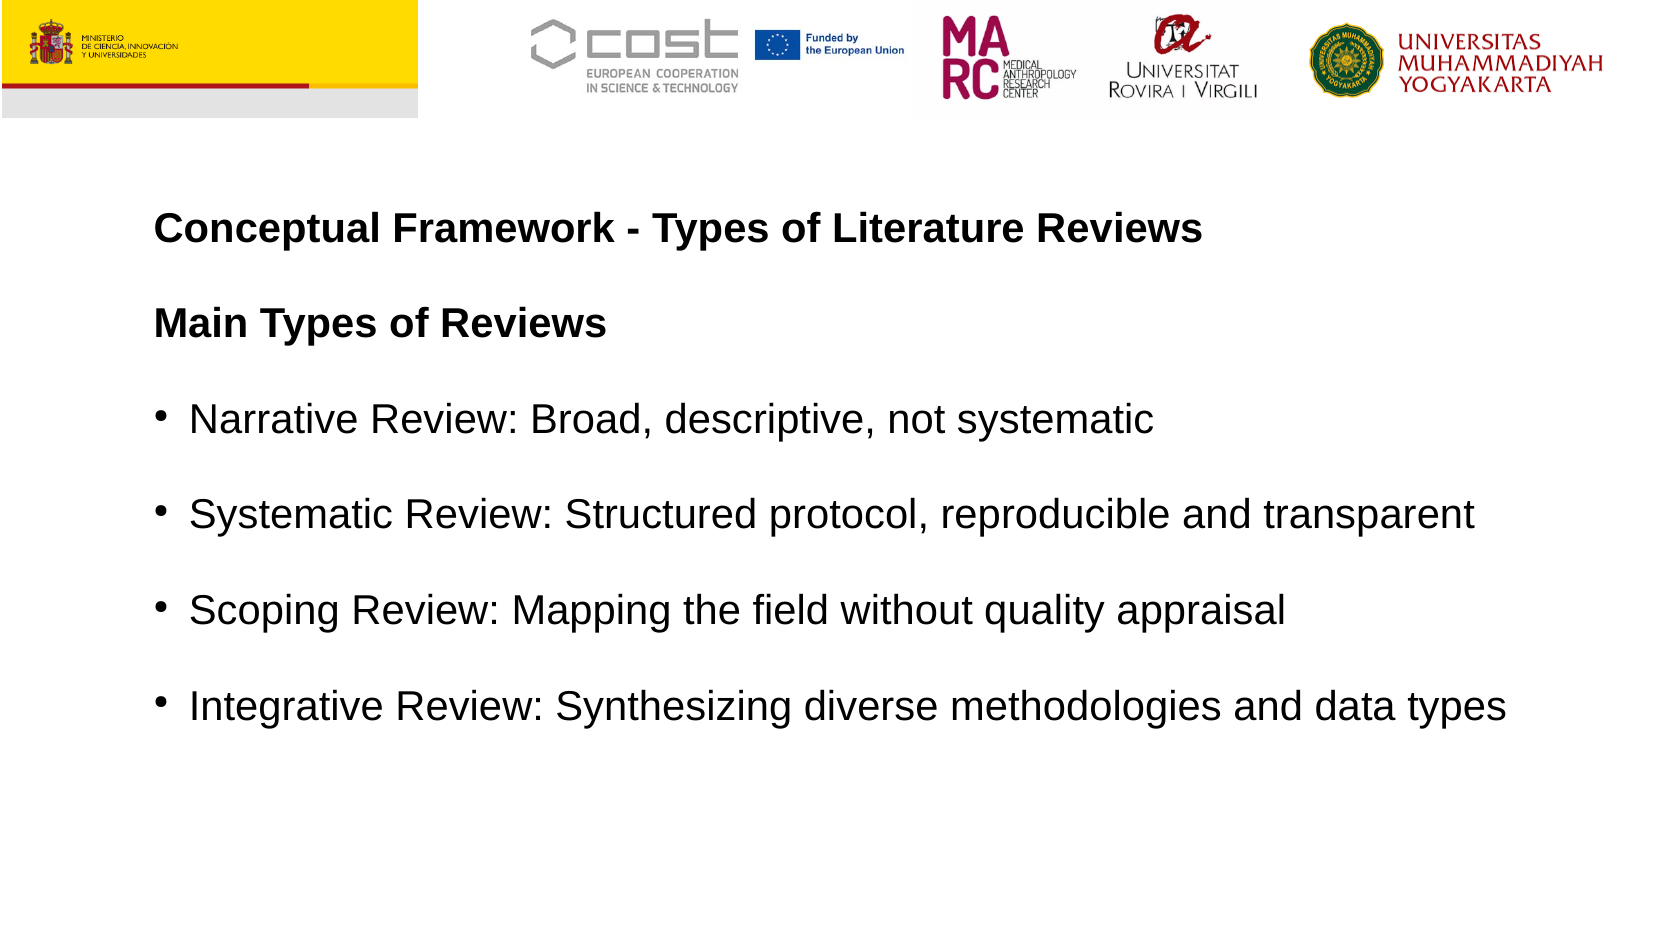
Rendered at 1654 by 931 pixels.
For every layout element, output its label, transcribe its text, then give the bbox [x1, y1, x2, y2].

text_box Conceptual Framework - Types of Literature Reviews Main Types of Reviews Narrative Review: Broad, descriptive, not systematic Systematic Review: Structured protocol, reproducible and transparent Scoping Review: Mapping the field without quality appraisal Integrative Review: Synthesizing diverse methodologies and data types [82, 200, 1552, 845]
picture [2, 0, 1278, 119]
picture [1302, 14, 1613, 112]
